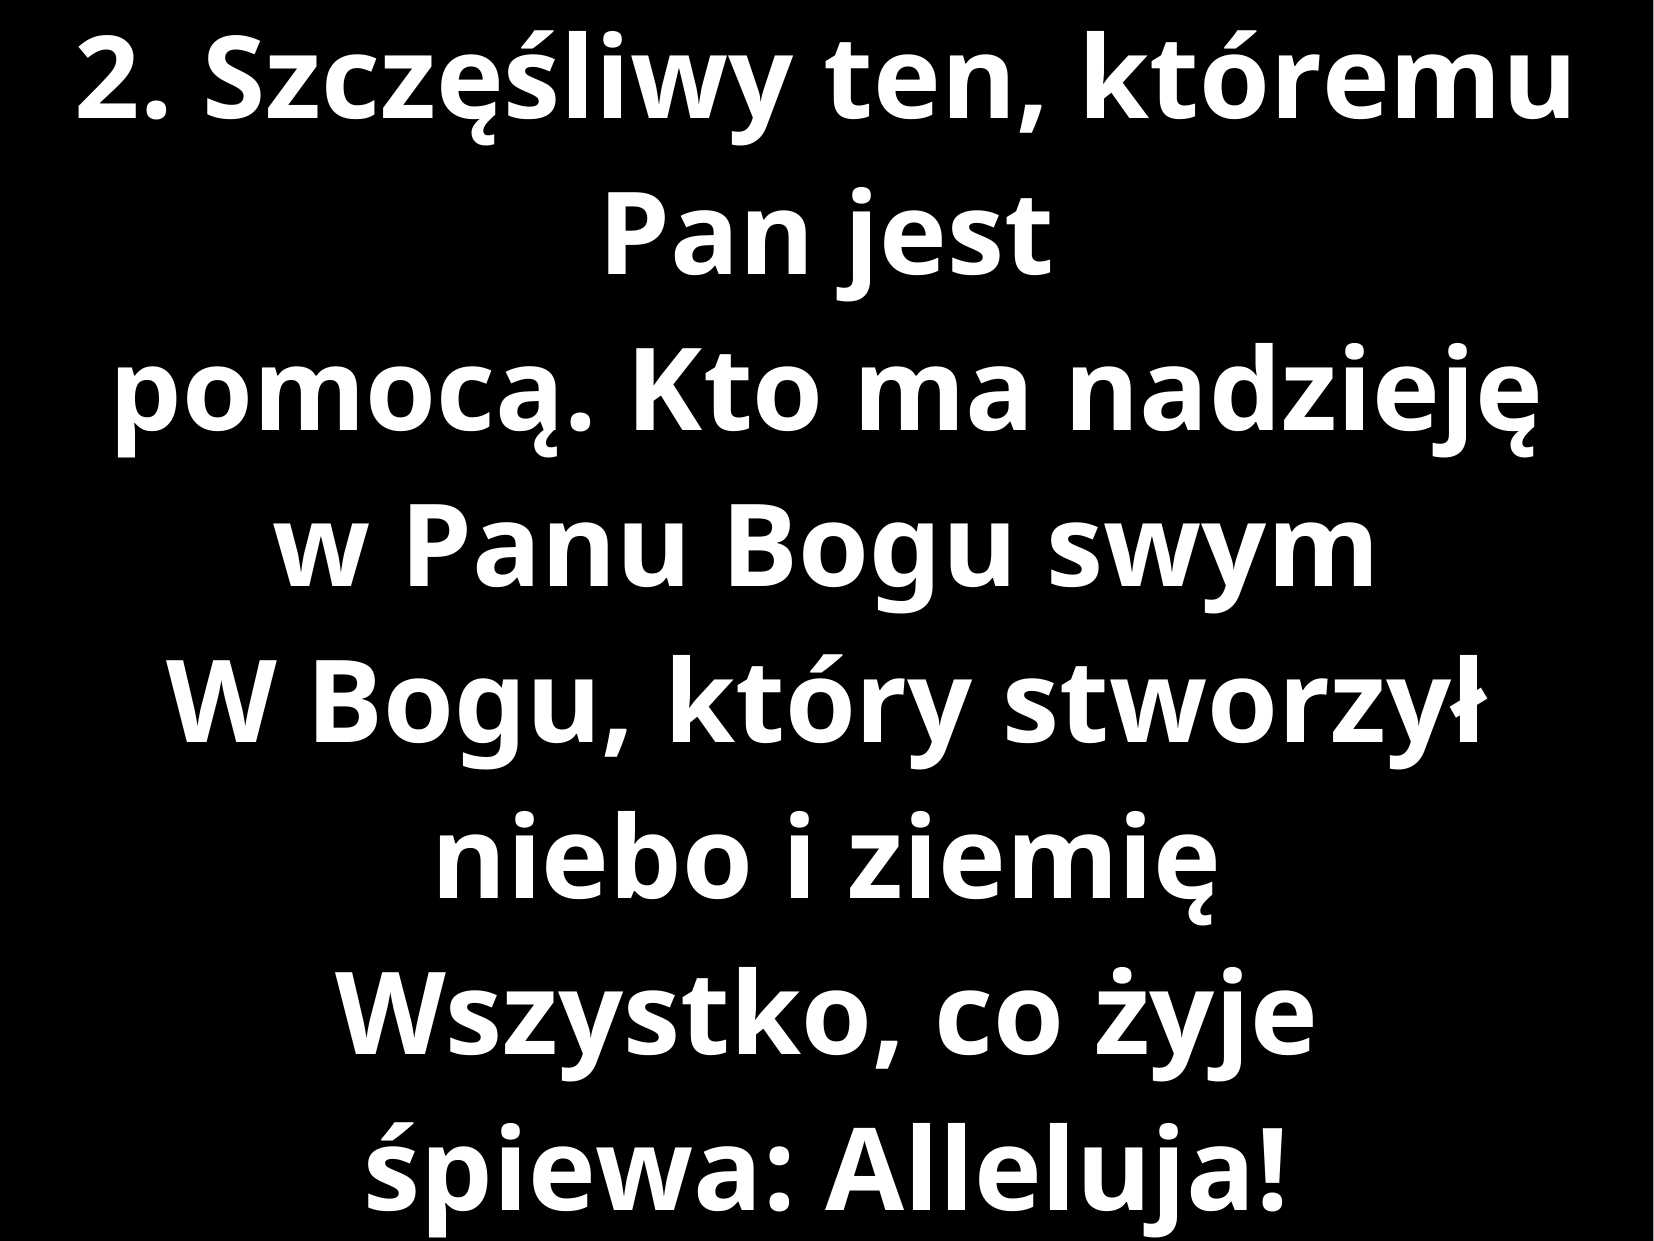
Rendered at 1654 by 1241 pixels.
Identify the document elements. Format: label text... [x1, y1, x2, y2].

title 2. Szczęśliwy ten, któremu Pan jest pomocą. Kto ma nadzieję w Panu Bogu swym W Bogu, który stworzył niebo i ziemię Wszystko, co żyje śpiewa: Alleluja! [0, 0, 1654, 1241]
